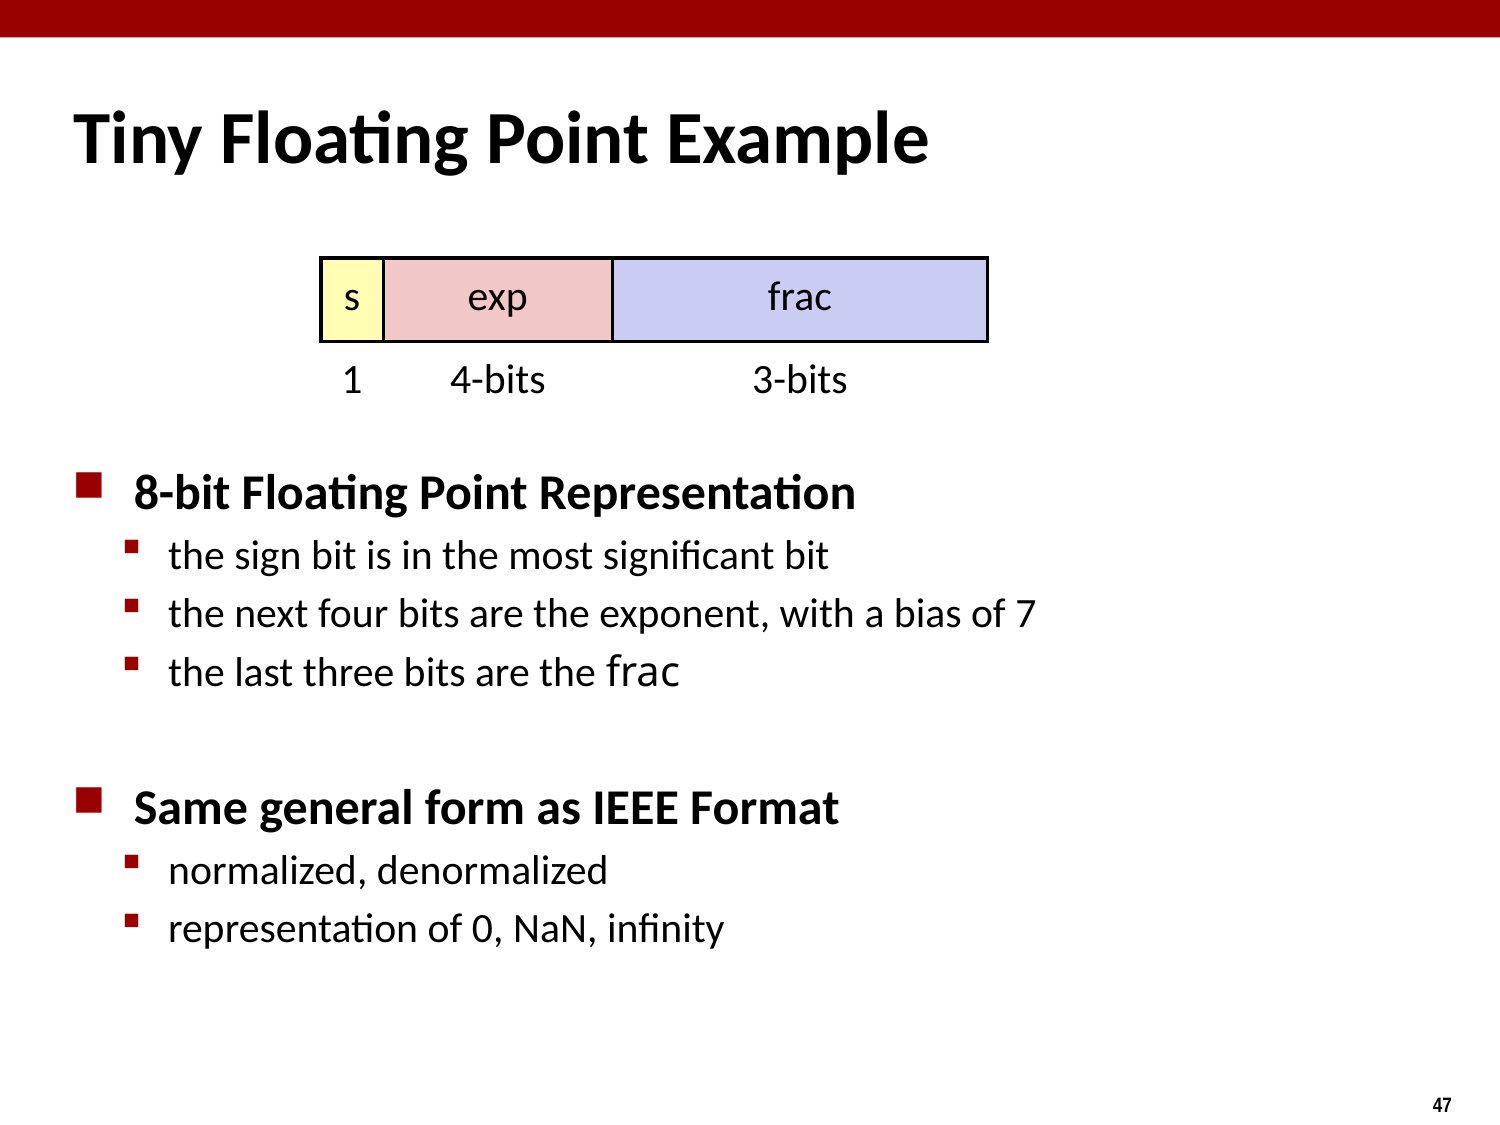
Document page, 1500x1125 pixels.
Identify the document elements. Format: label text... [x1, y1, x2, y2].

table_cell 1 [321, 343, 383, 425]
list 8-bit Floating Point Representation the sign bit is in the most significant bit the next four bits are the exponent, with a bias of 7 the last three bits are the frac Same general form as IEEE Format normalized, denormalized representation of 0, NaN, infinity [62, 452, 1438, 1121]
table_header exp [385, 260, 611, 340]
title Tiny Floating Point Example [58, 71, 1304, 197]
table_cell 4-bits [383, 343, 612, 425]
table_cell 3-bits [612, 343, 987, 425]
table_header frac [614, 260, 986, 340]
table_header s [323, 260, 382, 340]
